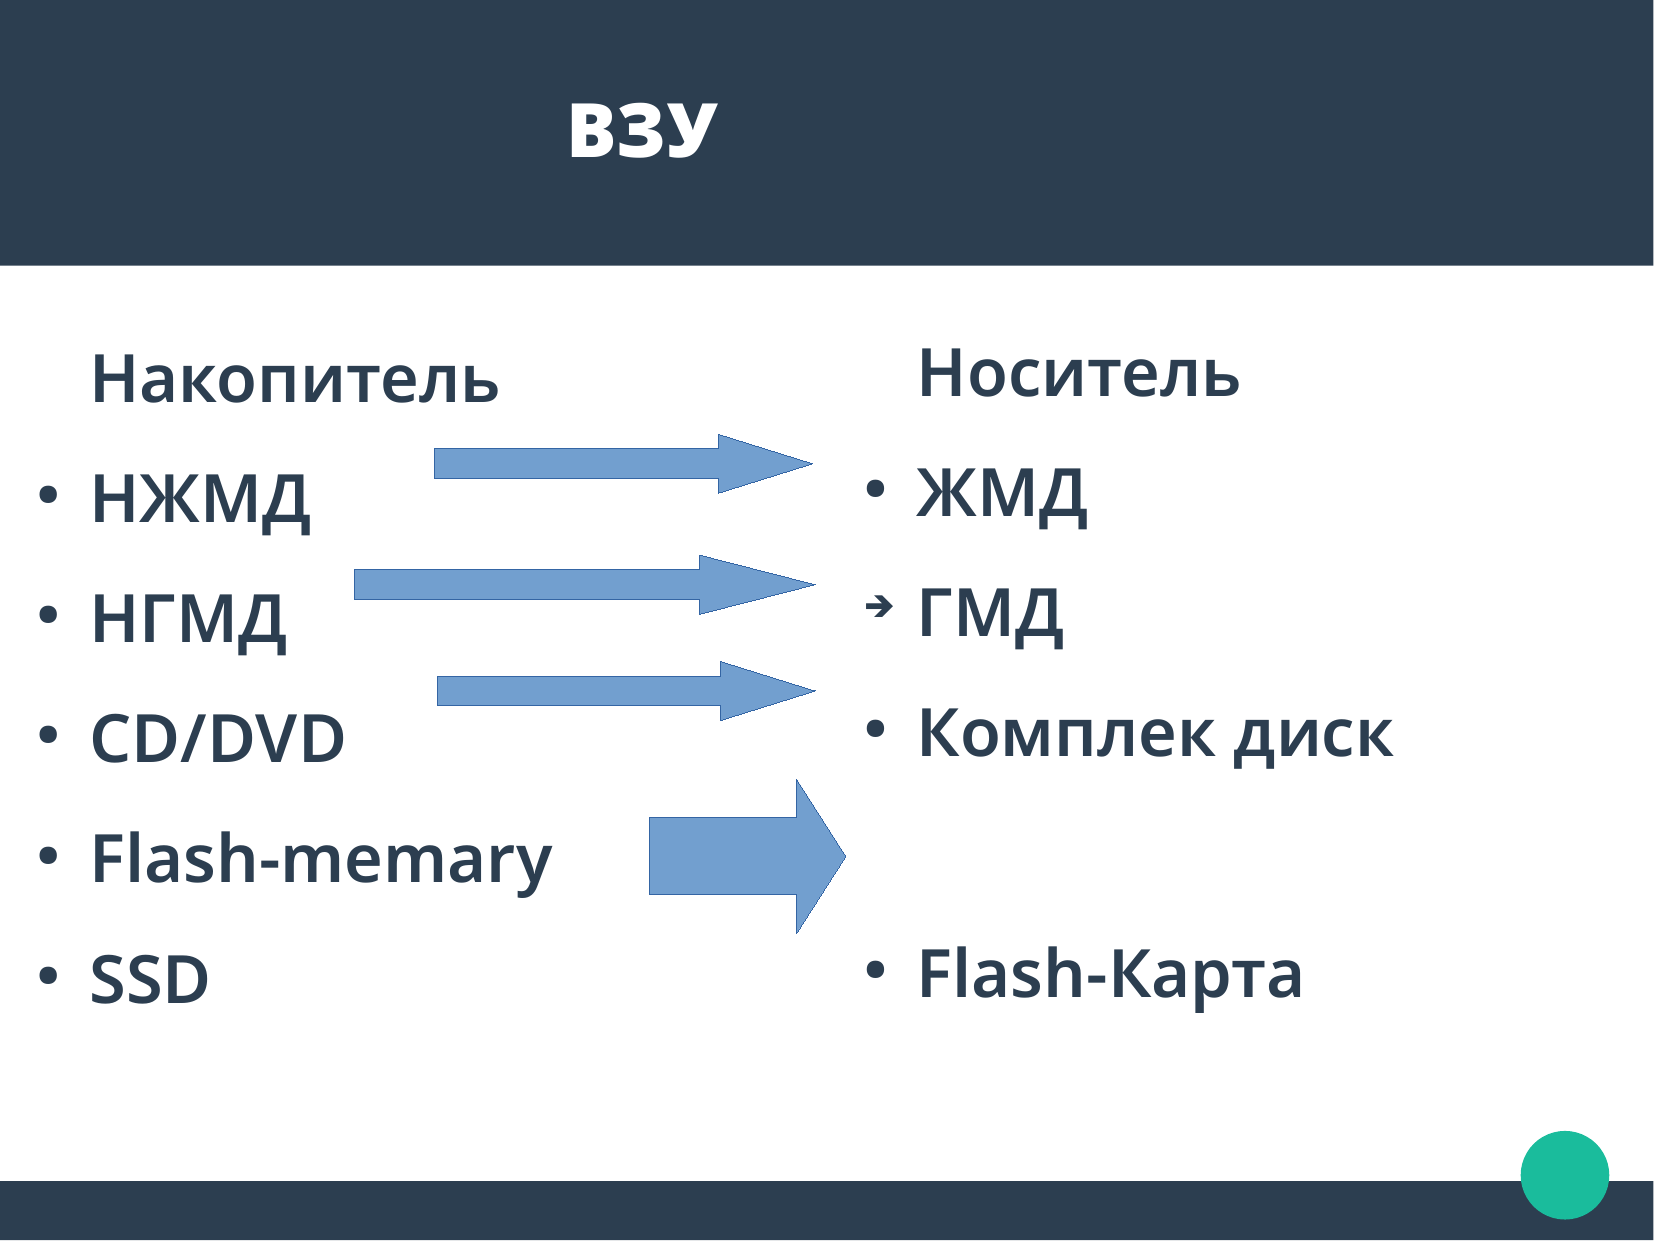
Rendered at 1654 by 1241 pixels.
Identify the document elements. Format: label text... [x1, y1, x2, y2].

list Носитель ЖМД ГМД Комплек диск Flash-Карта [845, 324, 1596, 1152]
list Накопитель НЖМД НГМД CD/DVD Flash-memary SSD [18, 330, 768, 1158]
text_box [434, 434, 813, 494]
text_box [354, 555, 816, 615]
text_box [649, 779, 846, 934]
text_box [437, 661, 816, 721]
title ВЗУ [59, 49, 1595, 207]
